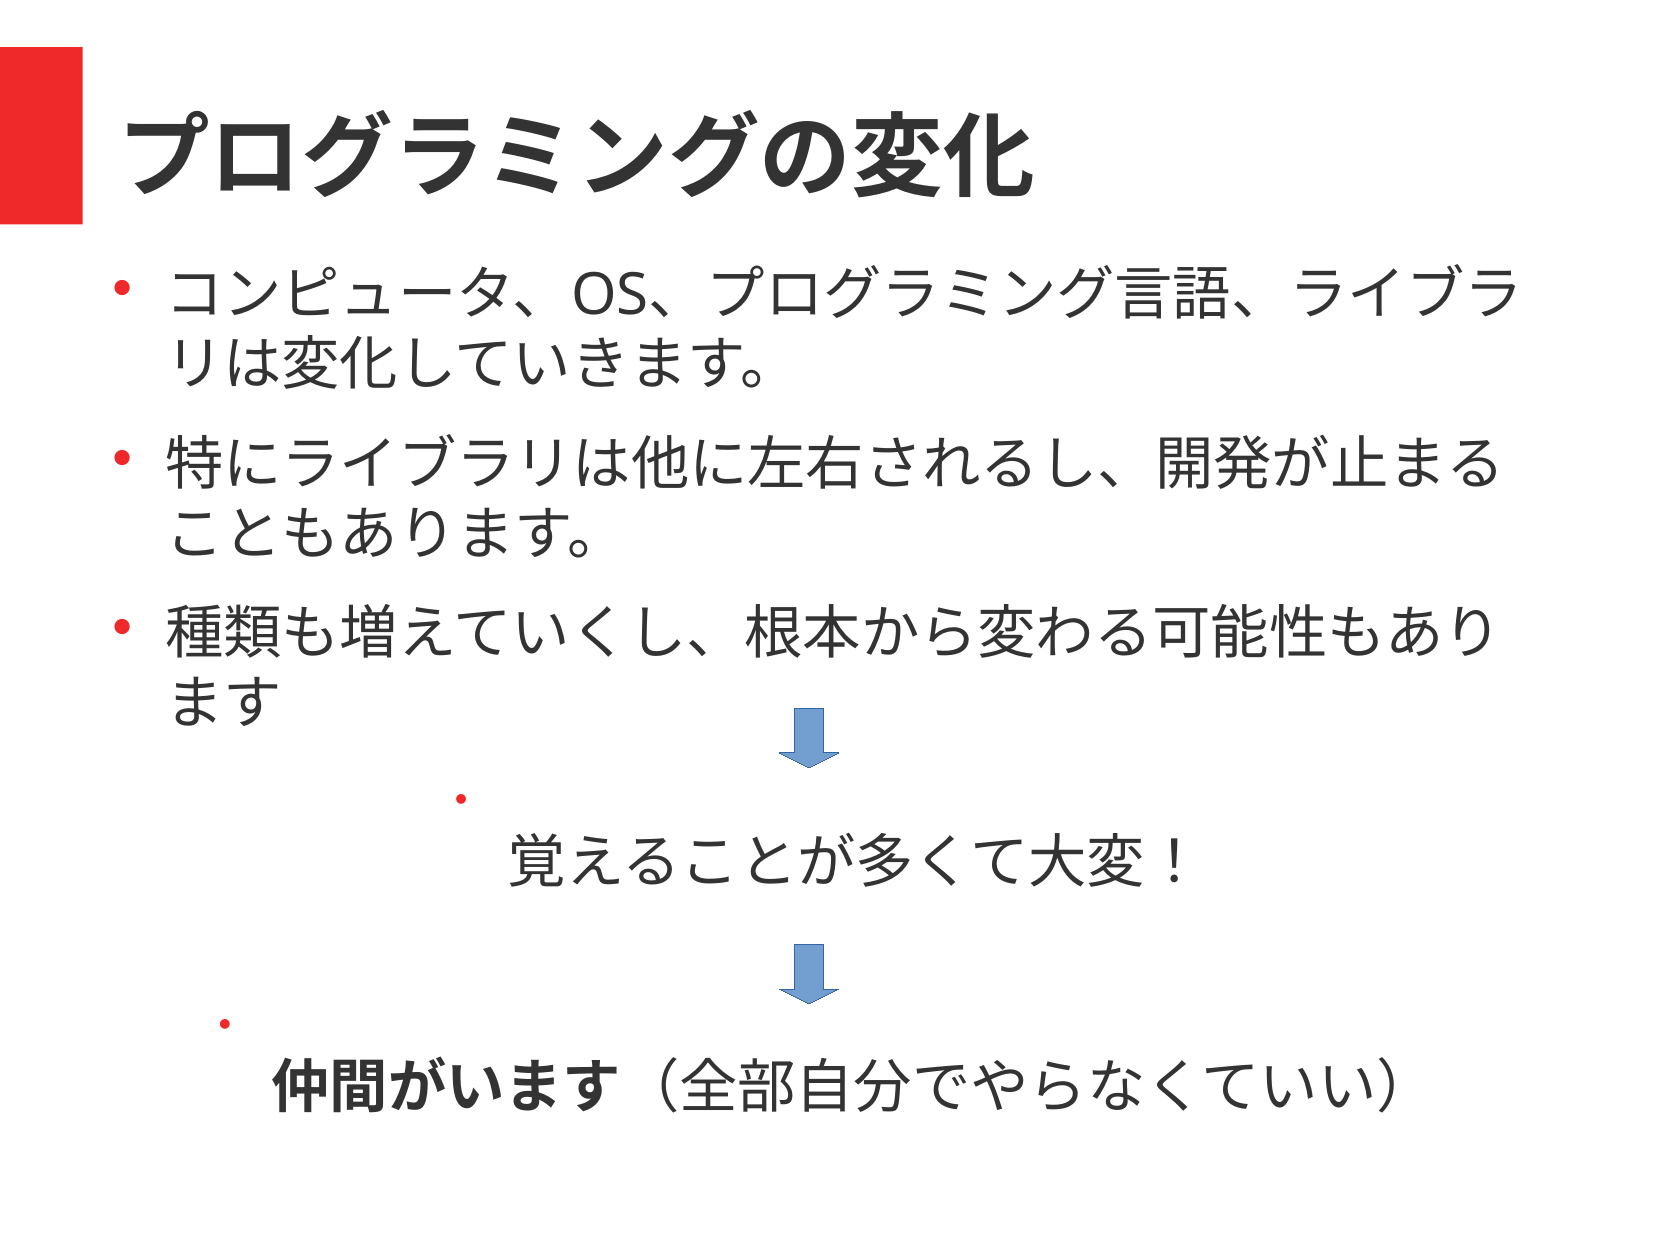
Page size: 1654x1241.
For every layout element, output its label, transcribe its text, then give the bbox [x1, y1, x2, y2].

text_box 仲間がいます（全部自分でやらなくていい） [200, 1003, 1571, 1146]
text_box 覚えることが多くて大変！ [436, 779, 1654, 933]
text_box [779, 944, 839, 1004]
text_box コンピュータ、OS、プログラミング言語、ライブラリは変化していきます。 特にライブラリは他に左右されるし、開発が止まることもあります。 種類も増えていくし、根本から変わる可能性もあります [94, 256, 1536, 662]
text_box プログラミングの変化 [118, 49, 1571, 257]
text_box [779, 708, 839, 768]
